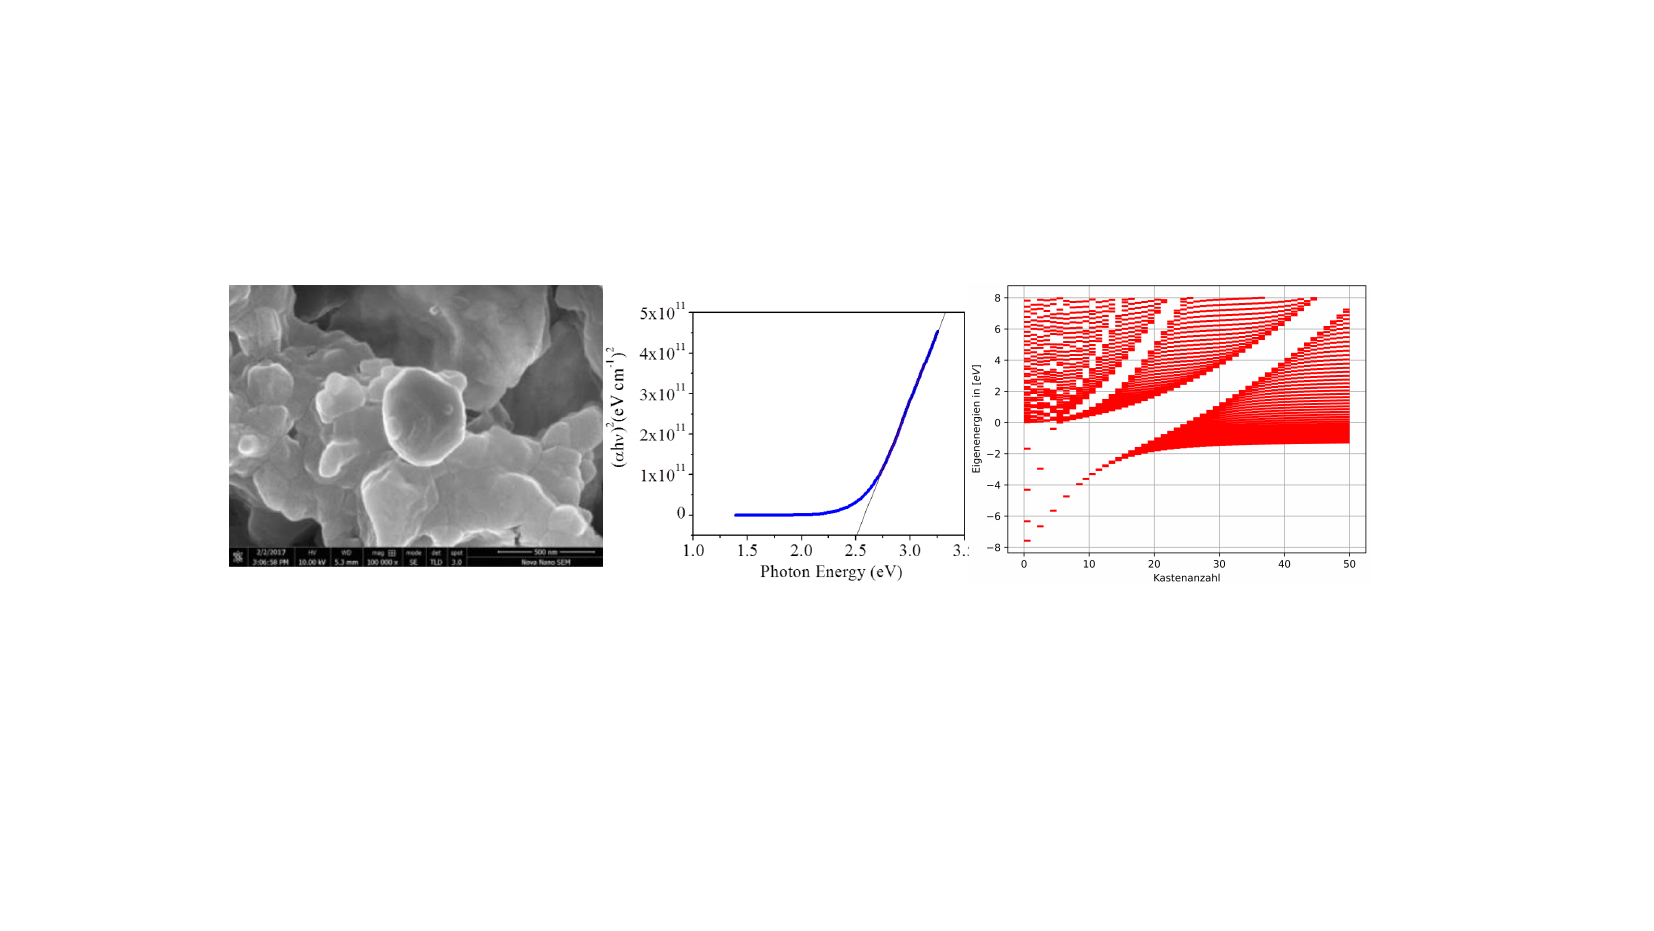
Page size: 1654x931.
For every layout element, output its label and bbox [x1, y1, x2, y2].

picture [229, 282, 1371, 585]
